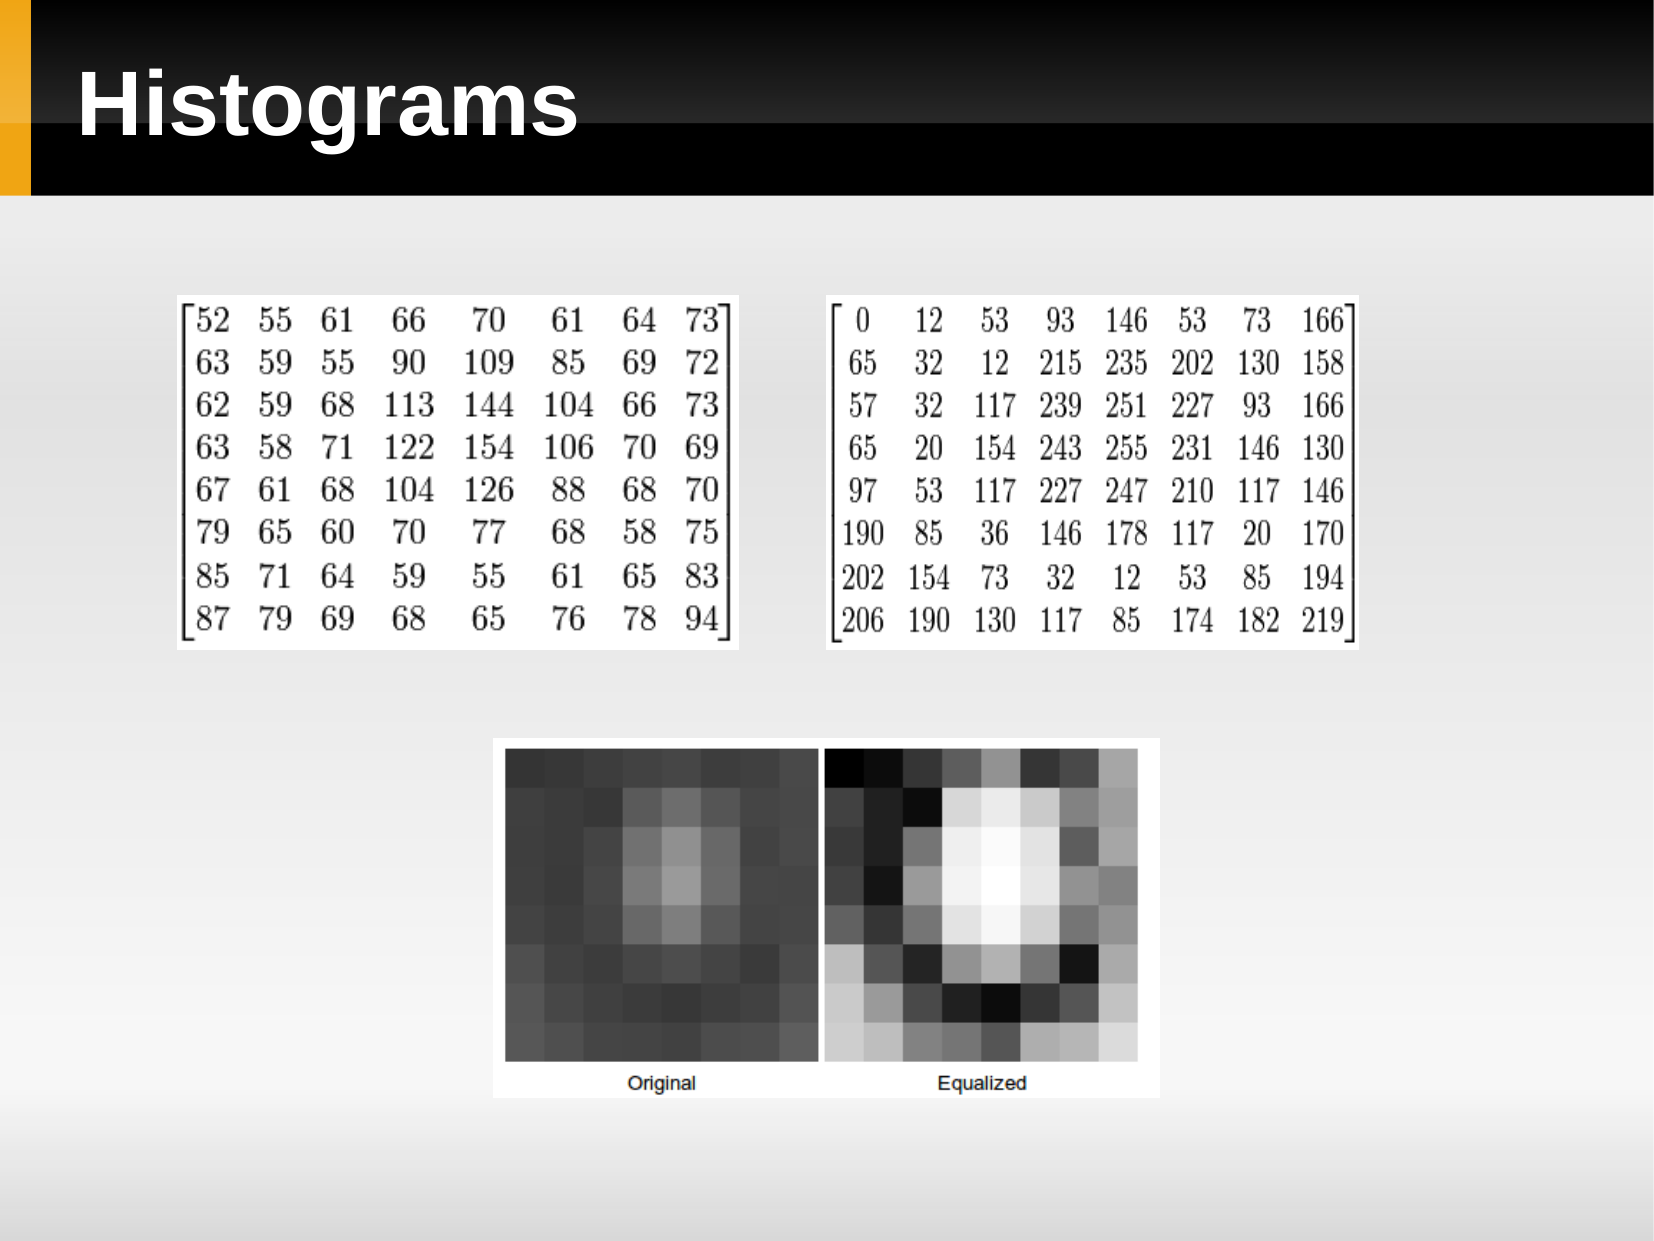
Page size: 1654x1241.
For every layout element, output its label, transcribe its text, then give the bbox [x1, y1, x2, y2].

picture [0, 0, 1654, 1241]
title Histograms [76, 0, 1565, 208]
